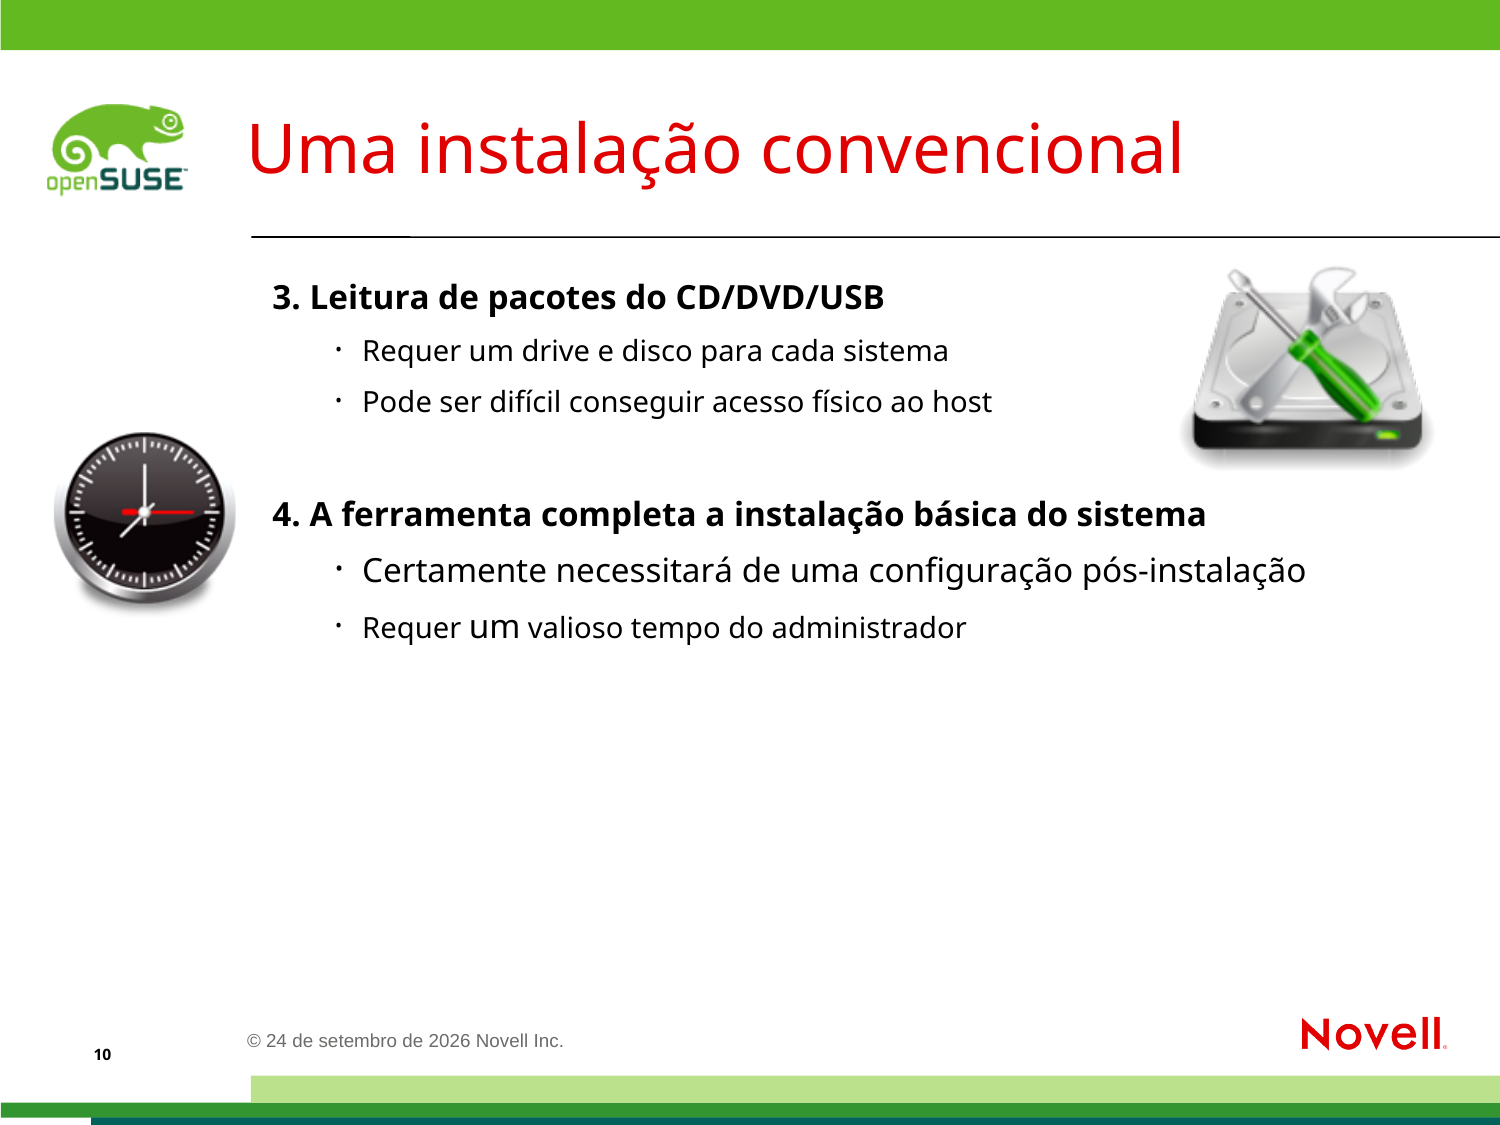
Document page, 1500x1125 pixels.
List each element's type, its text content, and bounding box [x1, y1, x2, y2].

list 3. Leitura de pacotes do CD/DVD/USB Requer um drive e disco para cada sistema Pode ser difícil conseguir acesso físico ao host 4. A ferramenta completa a instalação básica do sistema Certamente necessitará de uma configuração pós-instalação Requer um valioso tempo do administrador [245, 267, 1458, 1026]
title Uma instalação convencional [246, 60, 1409, 239]
picture [43, 420, 244, 621]
picture [47, 104, 188, 197]
picture [1174, 235, 1441, 502]
picture [1295, 1026, 1453, 1056]
